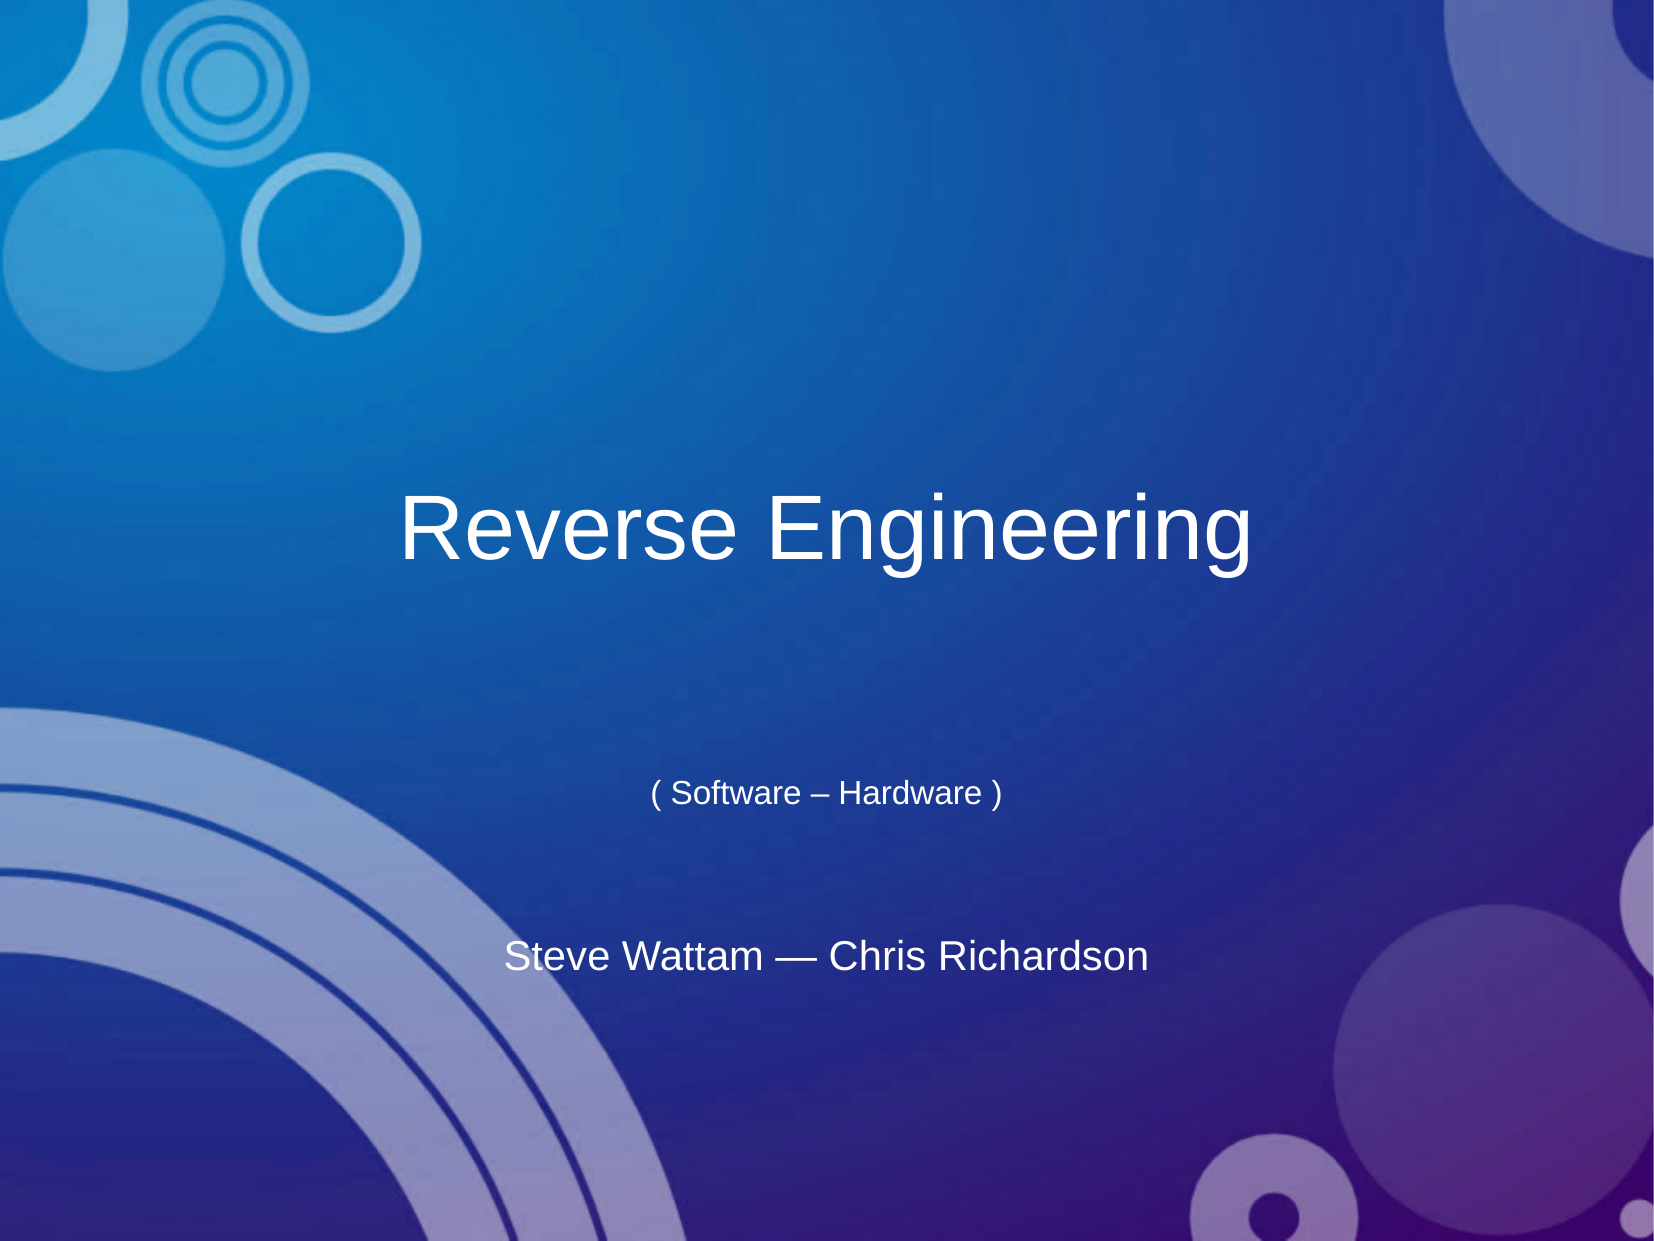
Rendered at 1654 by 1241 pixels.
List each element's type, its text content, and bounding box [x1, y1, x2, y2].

subtitle Reverse Engineering ( Software – Hardware ) Steve Wattam ― Chris Richardson [82, 354, 1571, 1102]
picture [0, 0, 1654, 1241]
